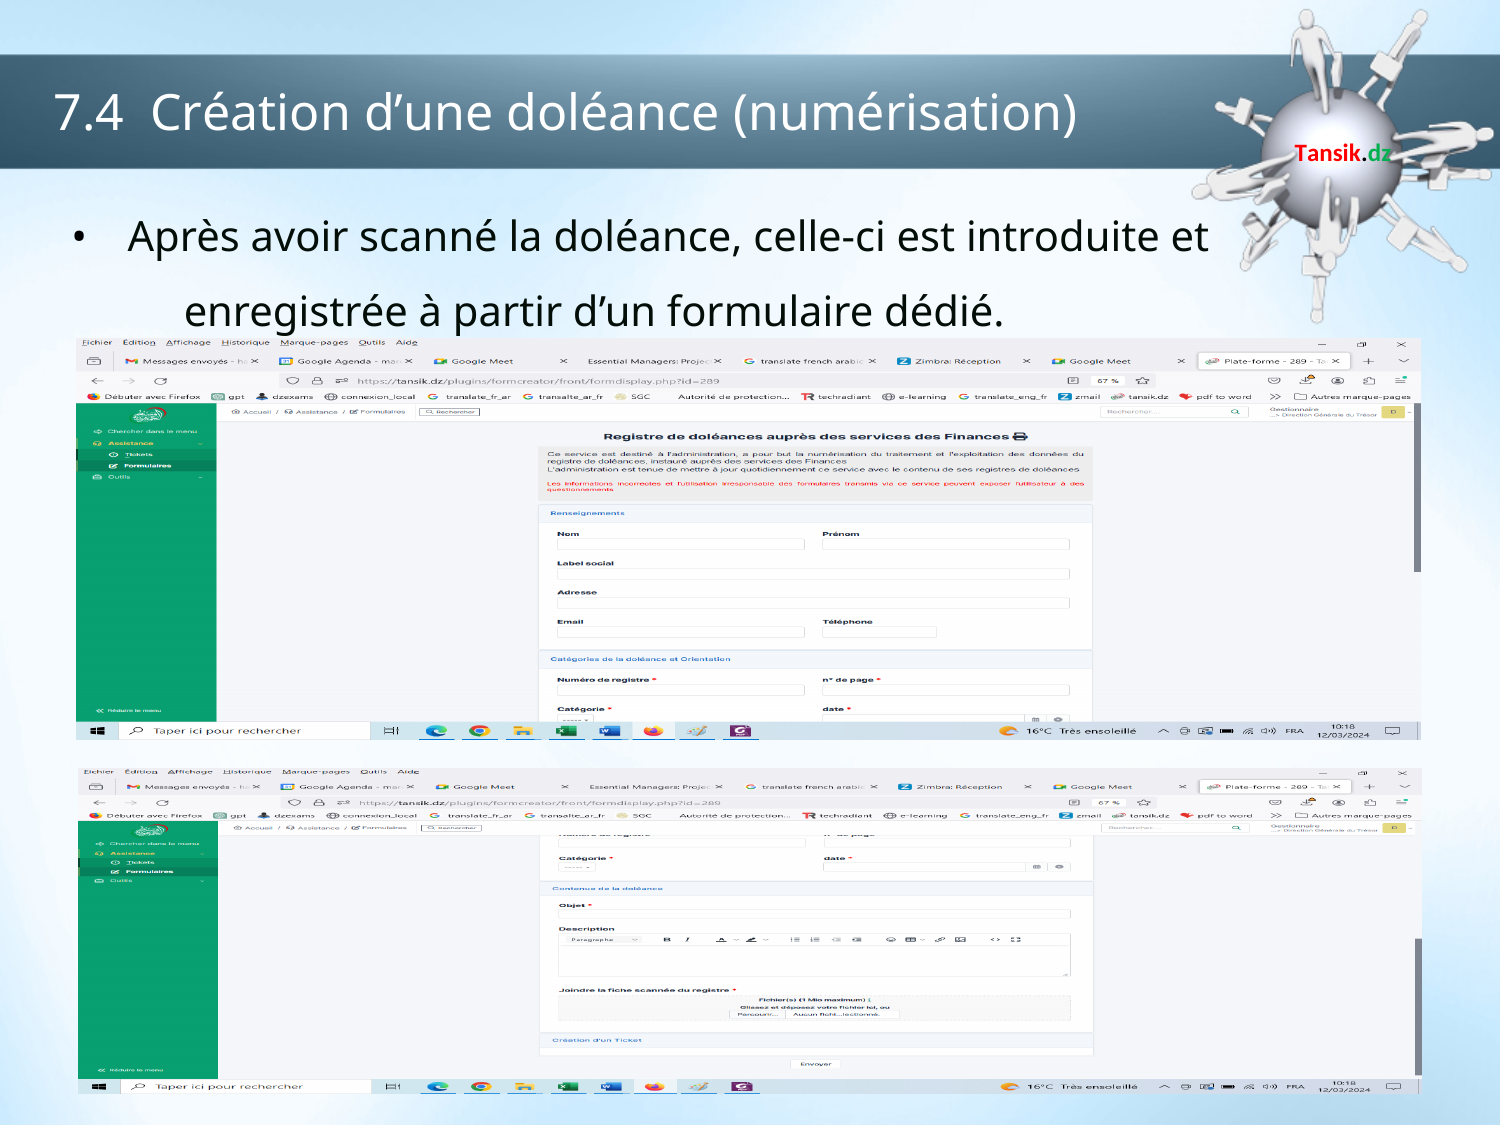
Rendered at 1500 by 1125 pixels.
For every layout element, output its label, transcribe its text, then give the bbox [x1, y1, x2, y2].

title 7.4 Création d’une doléance (numérisation) [39, 51, 1177, 170]
text_box Tansik.dz [1279, 128, 1422, 185]
picture [78, 768, 1422, 1094]
text_box Après avoir scanné la doléance, celle-ci est introduite et enregistrée à partir d’un formulaire dédié. [56, 177, 1400, 1095]
picture [76, 338, 1421, 740]
